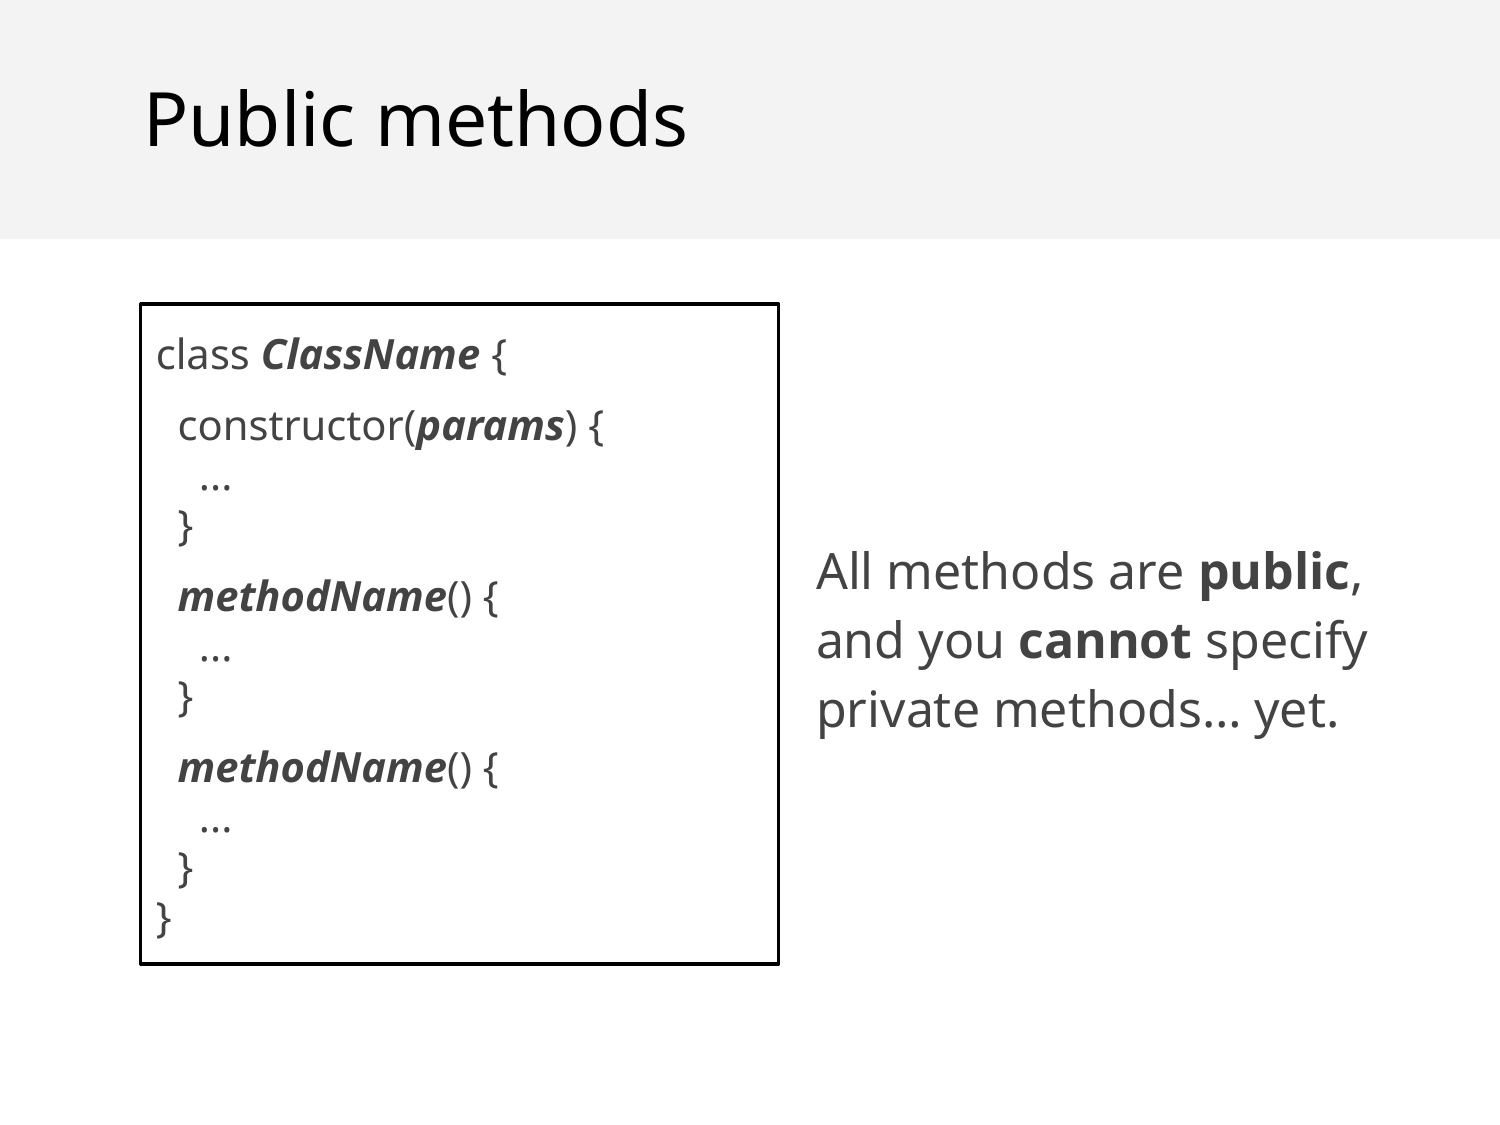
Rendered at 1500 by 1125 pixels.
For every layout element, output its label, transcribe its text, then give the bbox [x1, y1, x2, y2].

text_box class ClassName { constructor(params) { ... } methodName() { ... } methodName() { ... } } [140, 303, 779, 965]
title Public methods [128, 56, 1372, 183]
list All methods are public, and you cannot specify private methods… yet. [801, 304, 1459, 965]
